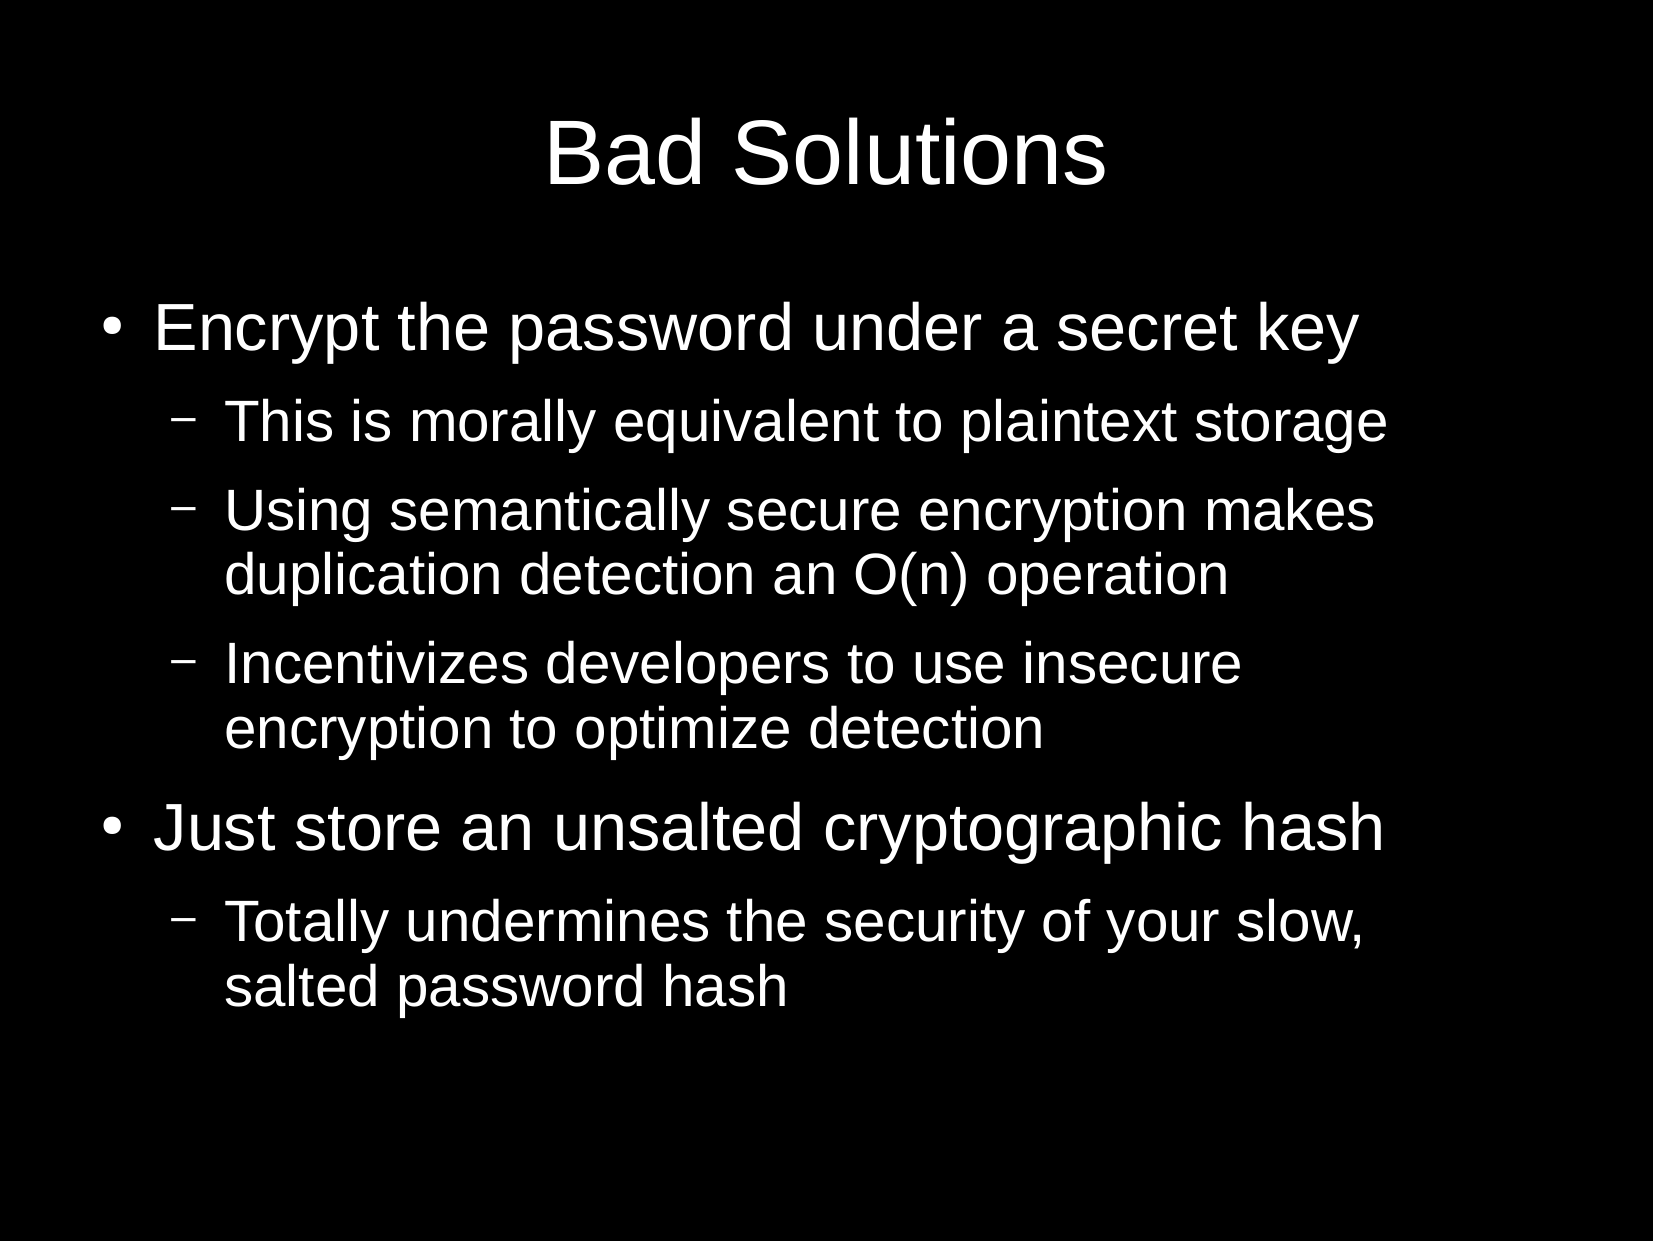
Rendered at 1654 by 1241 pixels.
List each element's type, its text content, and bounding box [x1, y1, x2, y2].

list Encrypt the password under a secret key This is morally equivalent to plaintext storage Using semantically secure encryption makes duplication detection an O(n) operation Incentivizes developers to use insecure encryption to optimize detection Just store an unsalted cryptographic hash Totally undermines the security of your slow, salted password hash [82, 290, 1571, 1171]
title Bad Solutions [82, 49, 1571, 257]
